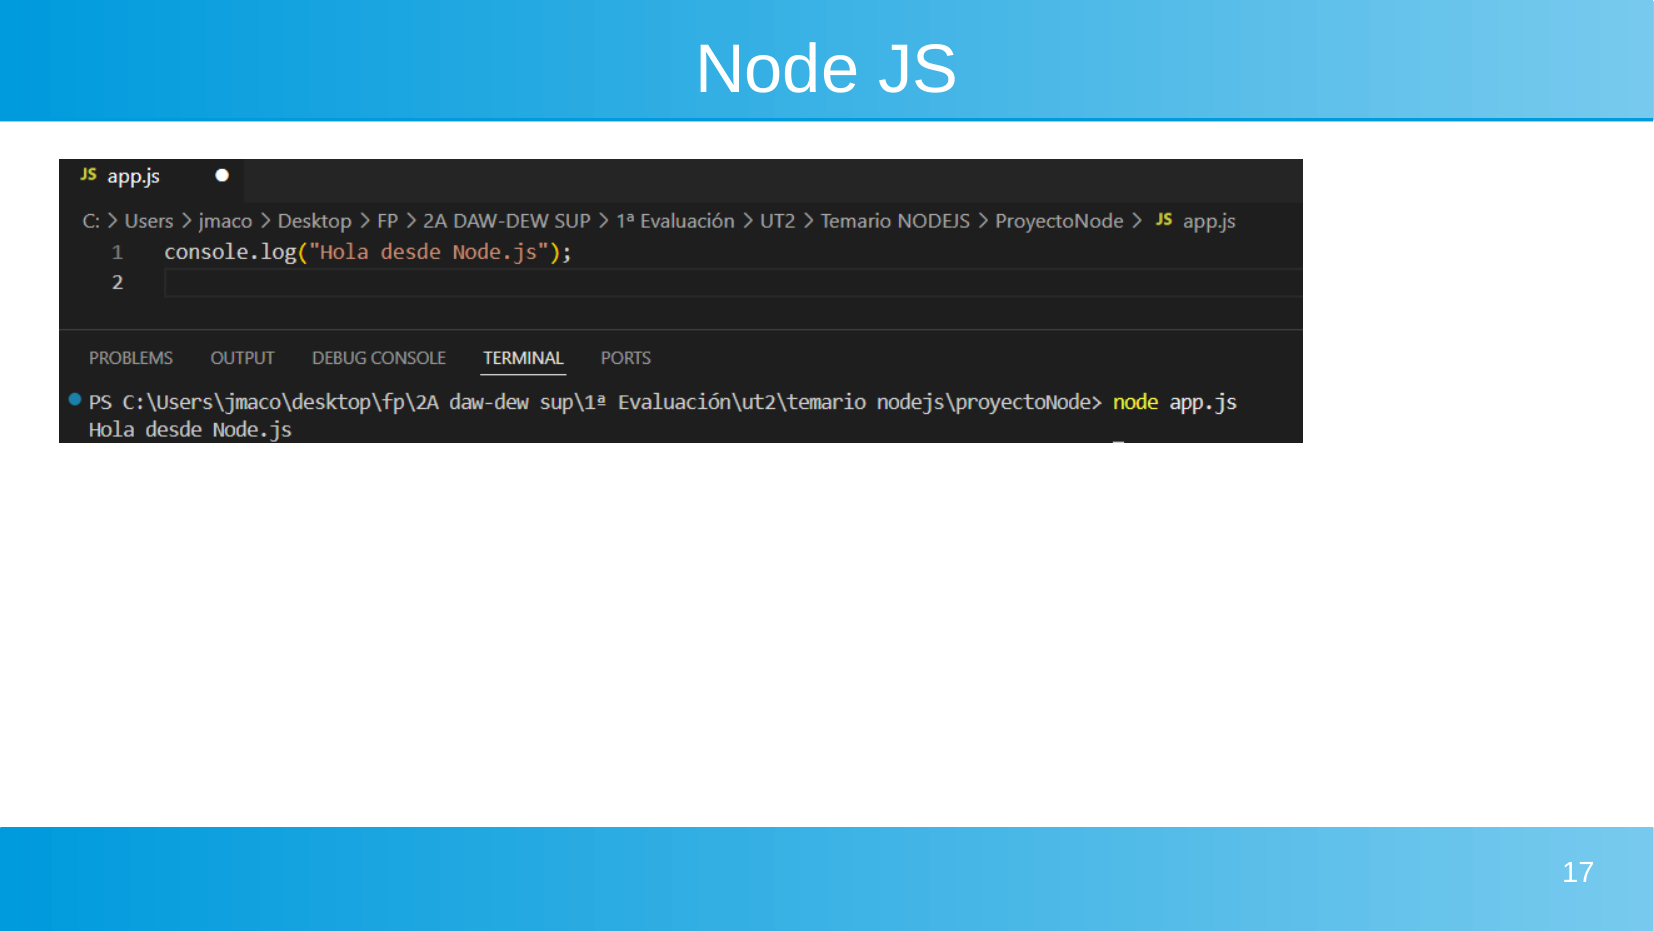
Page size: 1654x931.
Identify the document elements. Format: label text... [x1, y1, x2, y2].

picture [59, 159, 1303, 443]
title Node JS [59, 29, 1595, 108]
